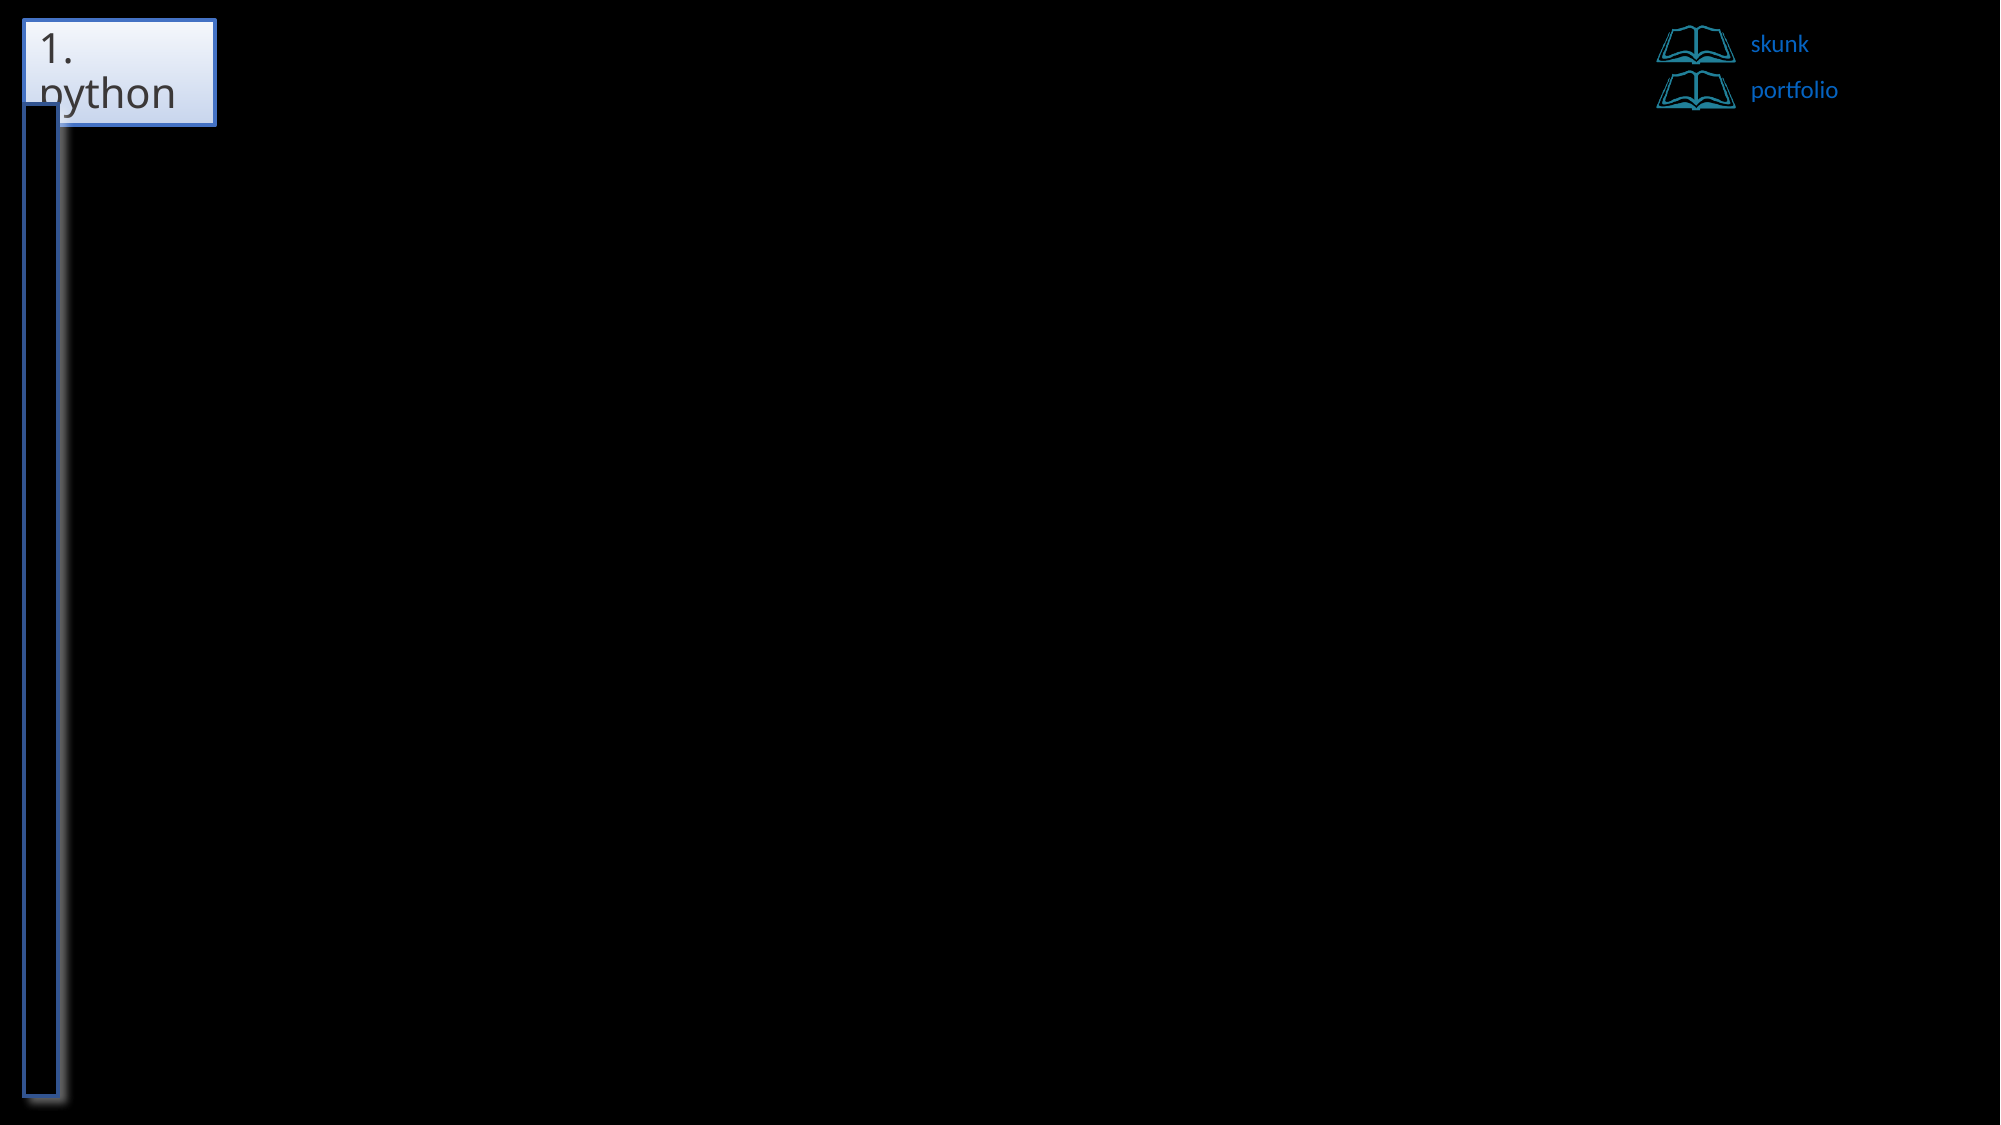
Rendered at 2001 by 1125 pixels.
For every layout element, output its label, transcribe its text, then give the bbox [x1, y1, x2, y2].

text_box [23, 103, 58, 1096]
title 1. python [23, 20, 215, 81]
text_box portfolio [1735, 65, 1854, 111]
picture [1654, 68, 1736, 113]
text_box skunk [1735, 20, 1825, 65]
picture [1654, 23, 1735, 67]
